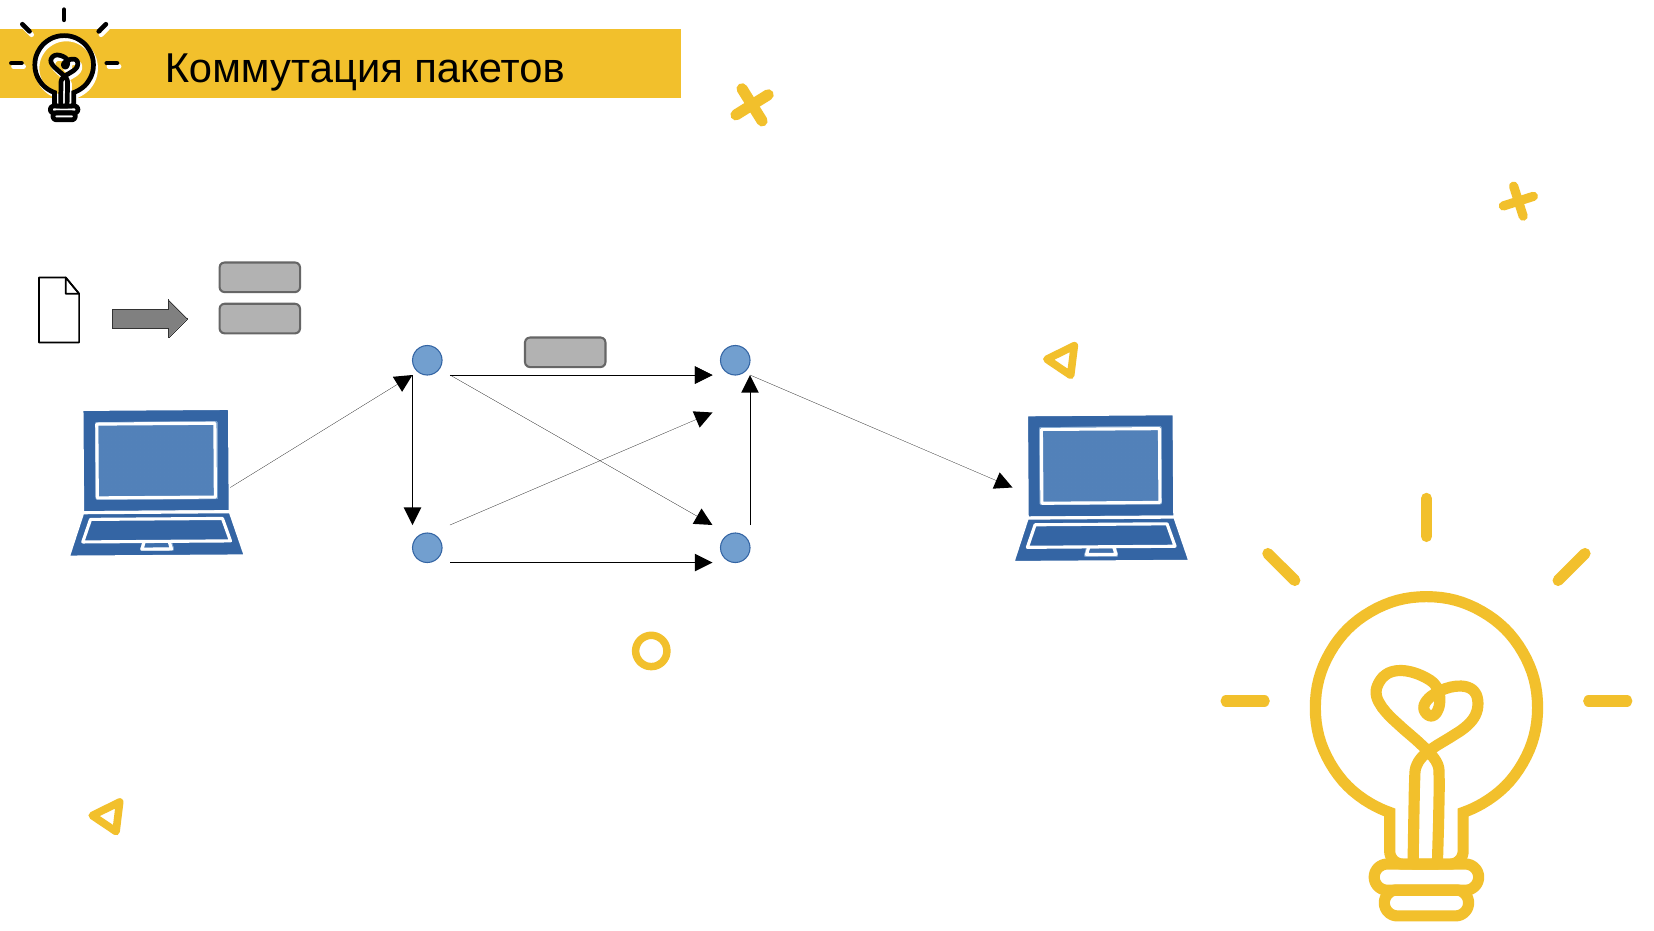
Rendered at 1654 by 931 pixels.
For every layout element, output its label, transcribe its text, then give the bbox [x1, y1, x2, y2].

text_box [1012, 413, 1191, 563]
text_box [412, 532, 443, 563]
text_box [219, 303, 301, 334]
text_box [720, 345, 751, 376]
text_box [412, 345, 443, 376]
text_box [68, 408, 246, 558]
text_box [219, 262, 301, 293]
text_box [525, 337, 606, 368]
text_box Коммутация пакетов [150, 37, 676, 99]
text_box [5, 244, 188, 376]
text_box [720, 532, 751, 563]
